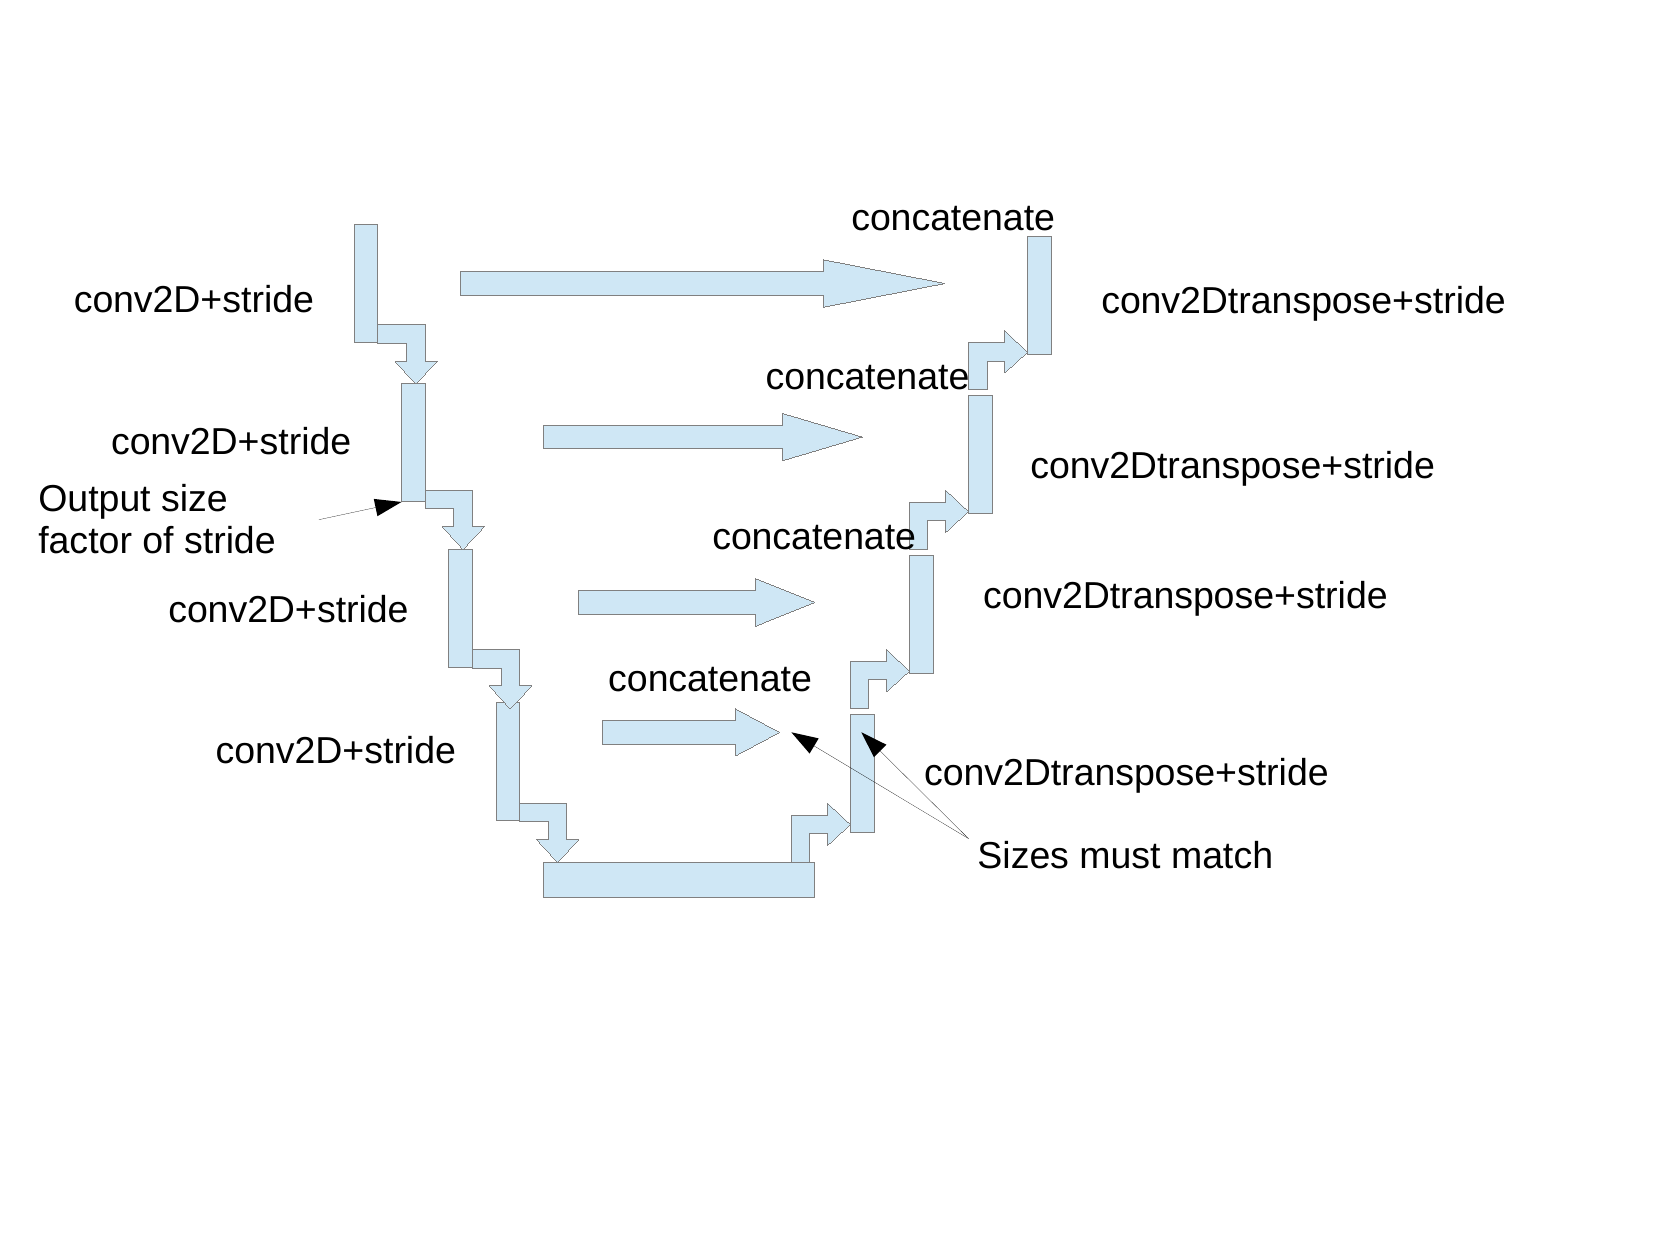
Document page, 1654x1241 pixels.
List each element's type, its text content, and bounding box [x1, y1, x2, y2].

text_box conv2D+stride [200, 722, 471, 780]
text_box [543, 413, 863, 461]
text_box conv2Dtranspose+stride [1086, 271, 1521, 329]
text_box conv2Dtranspose+stride [1015, 436, 1450, 494]
text_box concatenate [697, 507, 931, 565]
text_box [602, 708, 780, 756]
text_box concatenate [593, 649, 827, 707]
text_box concatenate [836, 188, 1070, 246]
text_box [354, 224, 875, 898]
text_box [460, 259, 945, 308]
text_box [850, 555, 934, 709]
text_box conv2D+stride [96, 413, 367, 471]
text_box concatenate [750, 348, 985, 405]
text_box conv2D+stride [153, 580, 424, 638]
text_box conv2D+stride [59, 271, 331, 371]
text_box conv2Dtranspose+stride [909, 744, 1344, 801]
text_box Sizes must match [962, 826, 1289, 884]
text_box conv2Dtranspose+stride [968, 566, 1403, 624]
text_box [909, 395, 993, 533]
text_box [850, 714, 875, 781]
text_box [578, 578, 815, 627]
text_box Output size factor of stride [23, 470, 331, 612]
text_box [968, 246, 1052, 390]
